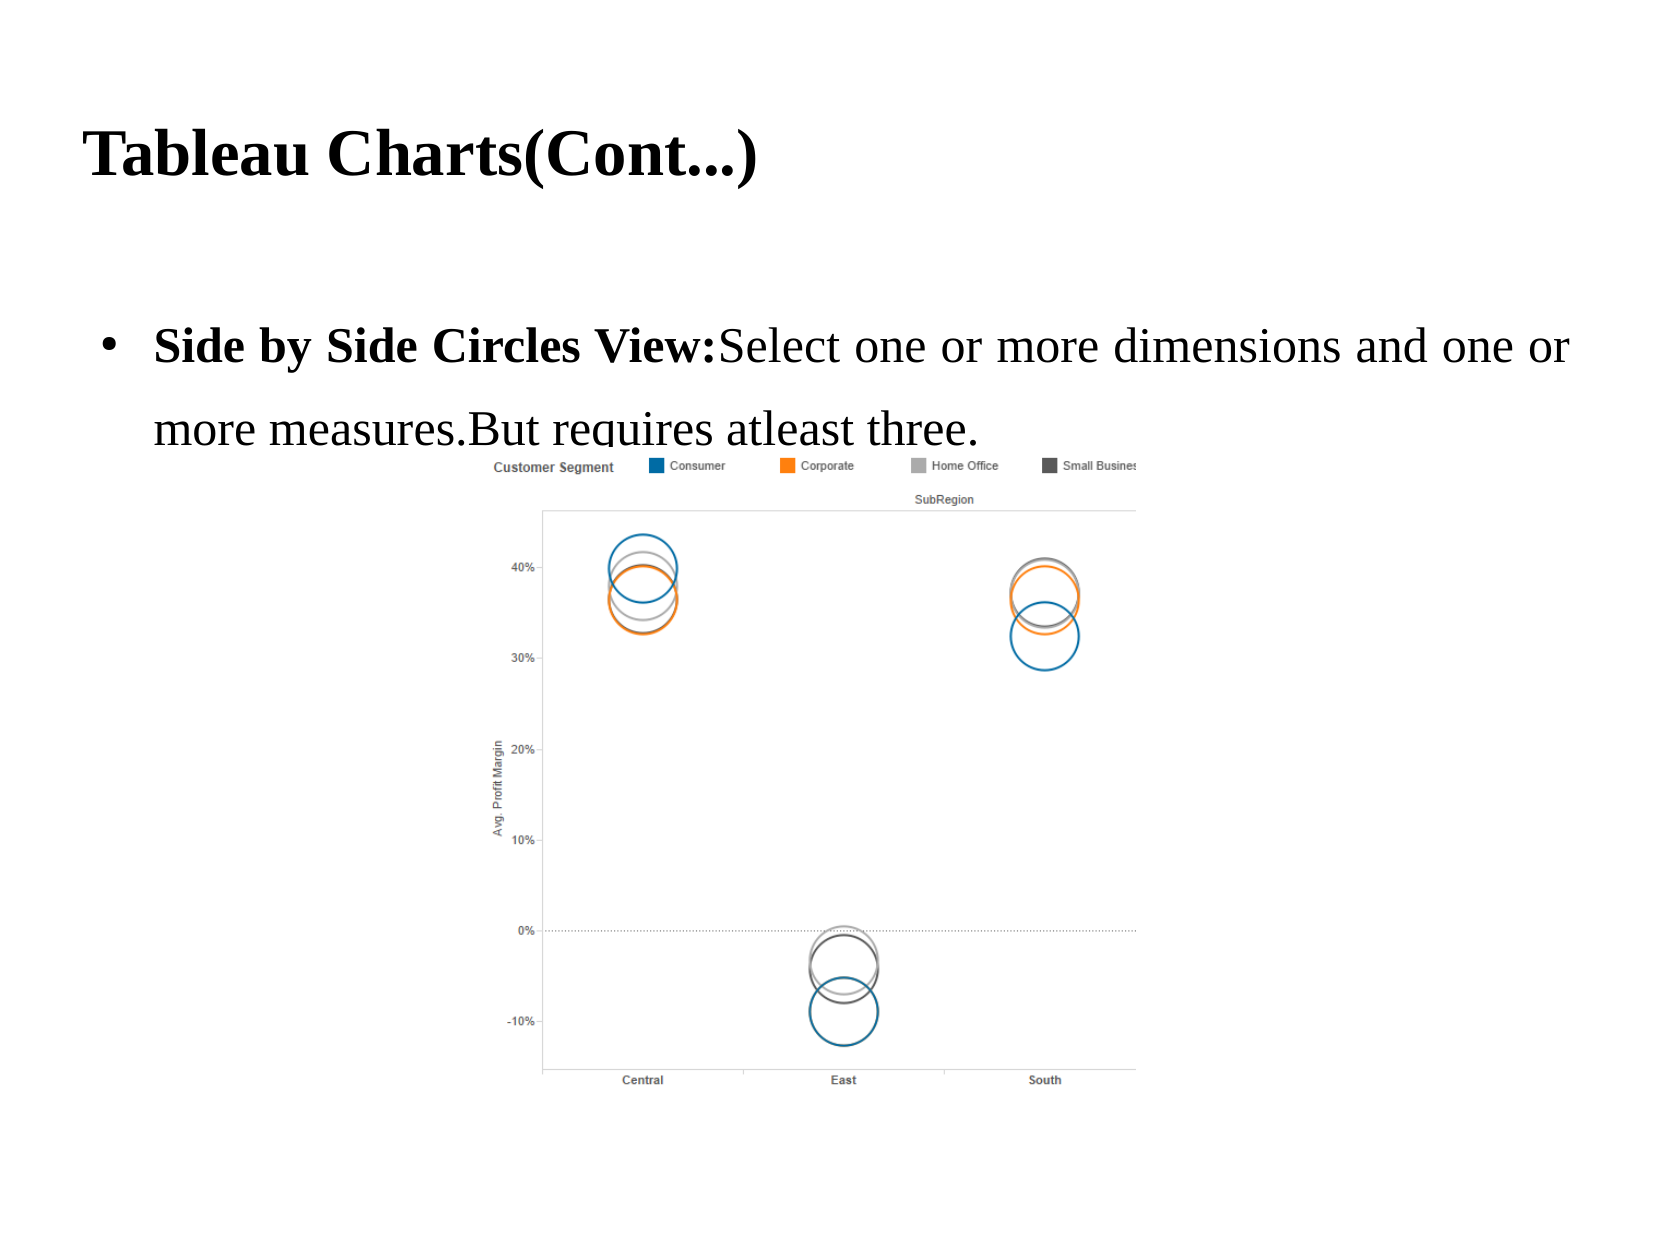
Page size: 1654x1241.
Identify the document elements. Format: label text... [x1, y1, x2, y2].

list Side by Side Circles View:Select one or more dimensions and one or more measures.But requires atleast three. [82, 290, 1571, 1010]
picture [482, 447, 1136, 1093]
title Tableau Charts(Cont...) [82, 49, 1571, 257]
